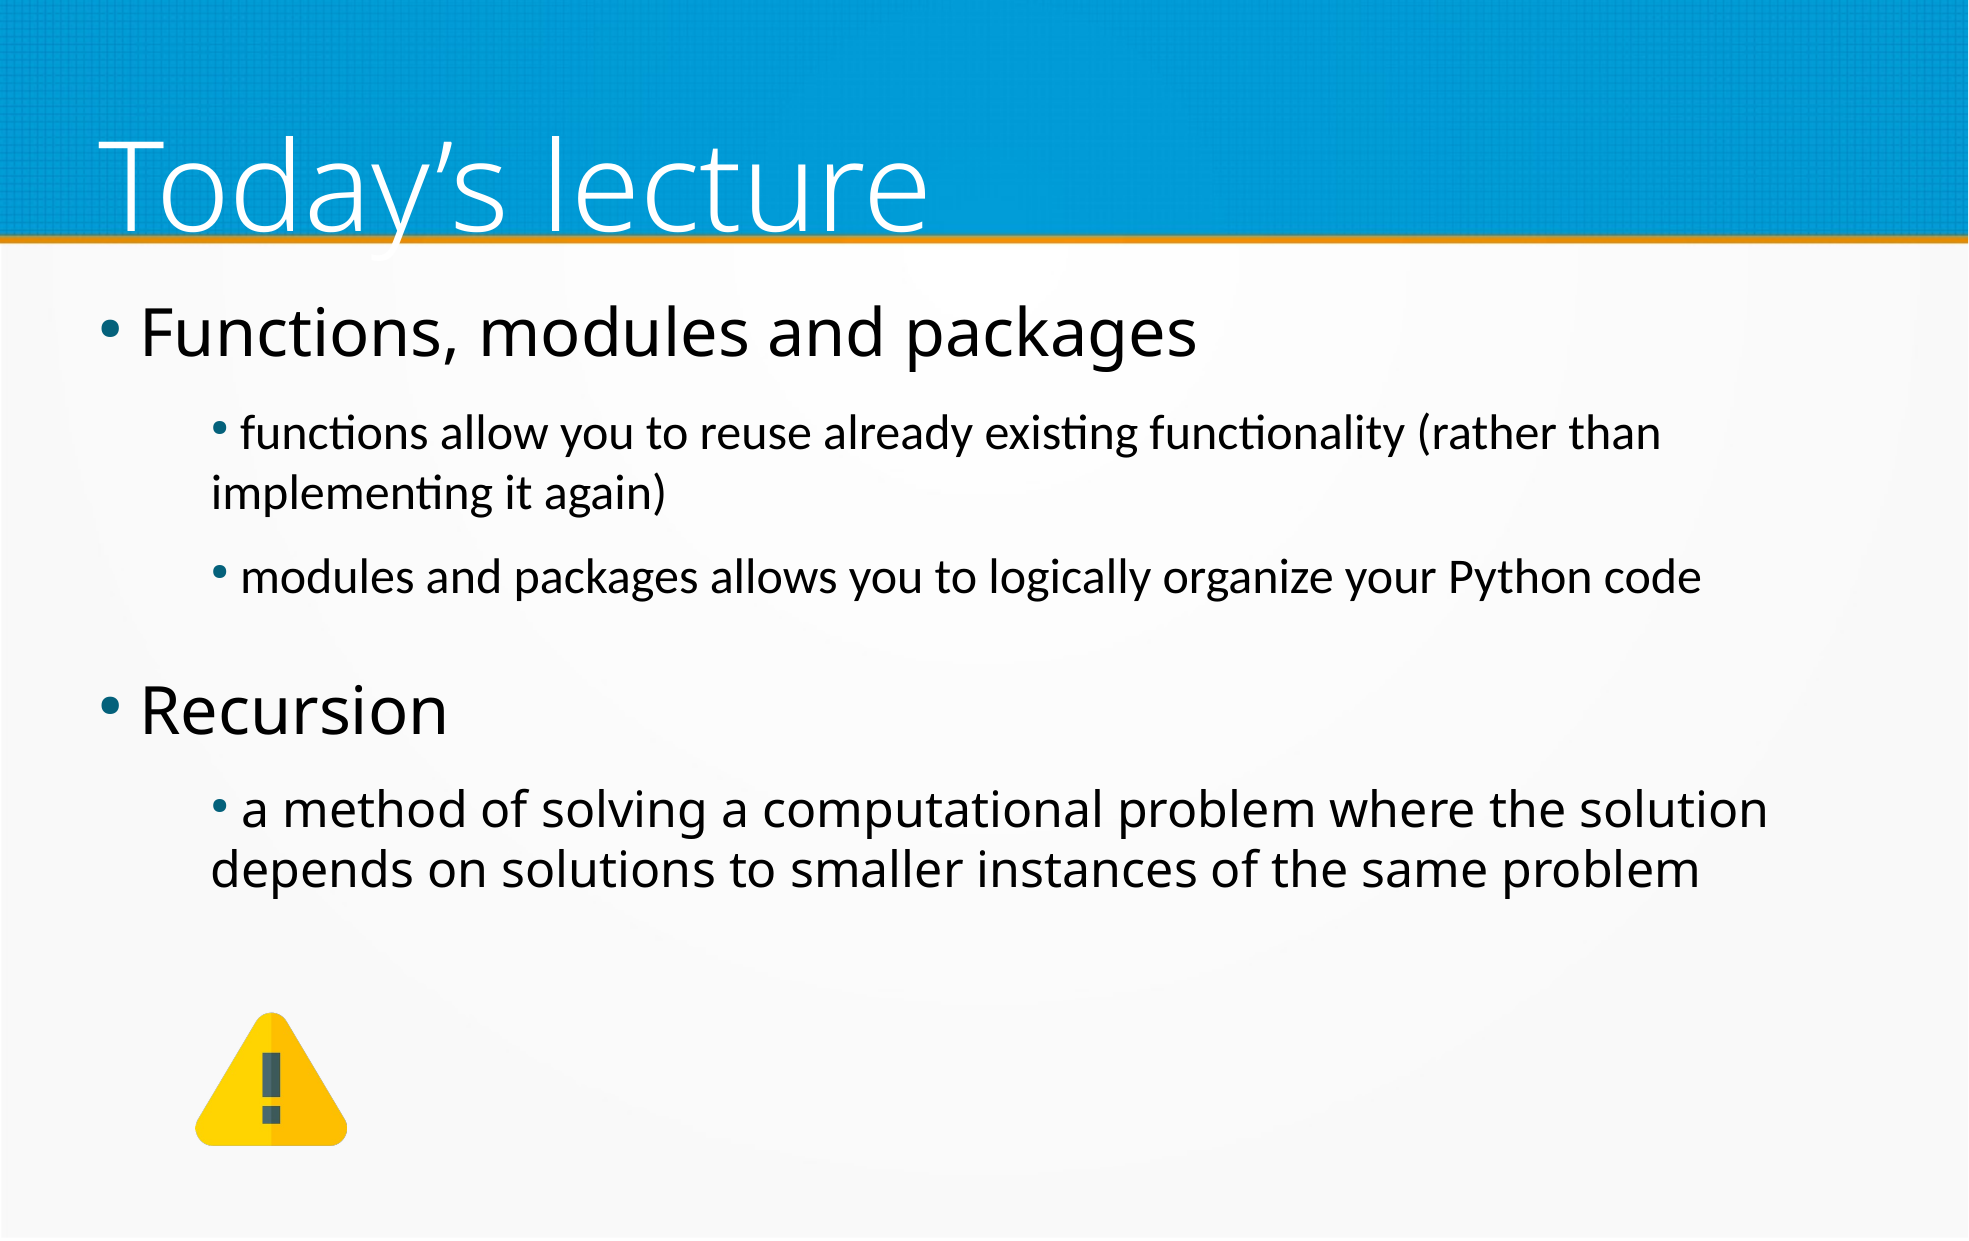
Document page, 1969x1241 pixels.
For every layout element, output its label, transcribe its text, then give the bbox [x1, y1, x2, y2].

picture [0, 233, 1969, 1241]
list Functions, modules and packages functions allow you to reuse already existing functionality (rather than implementing it again) modules and packages allows you to logically organize your Python code Recursion a method of solving a computational problem where the solution depends on solutions to smaller instances of the same problem [98, 290, 1870, 1156]
title Today’s lecture [98, 49, 1870, 257]
